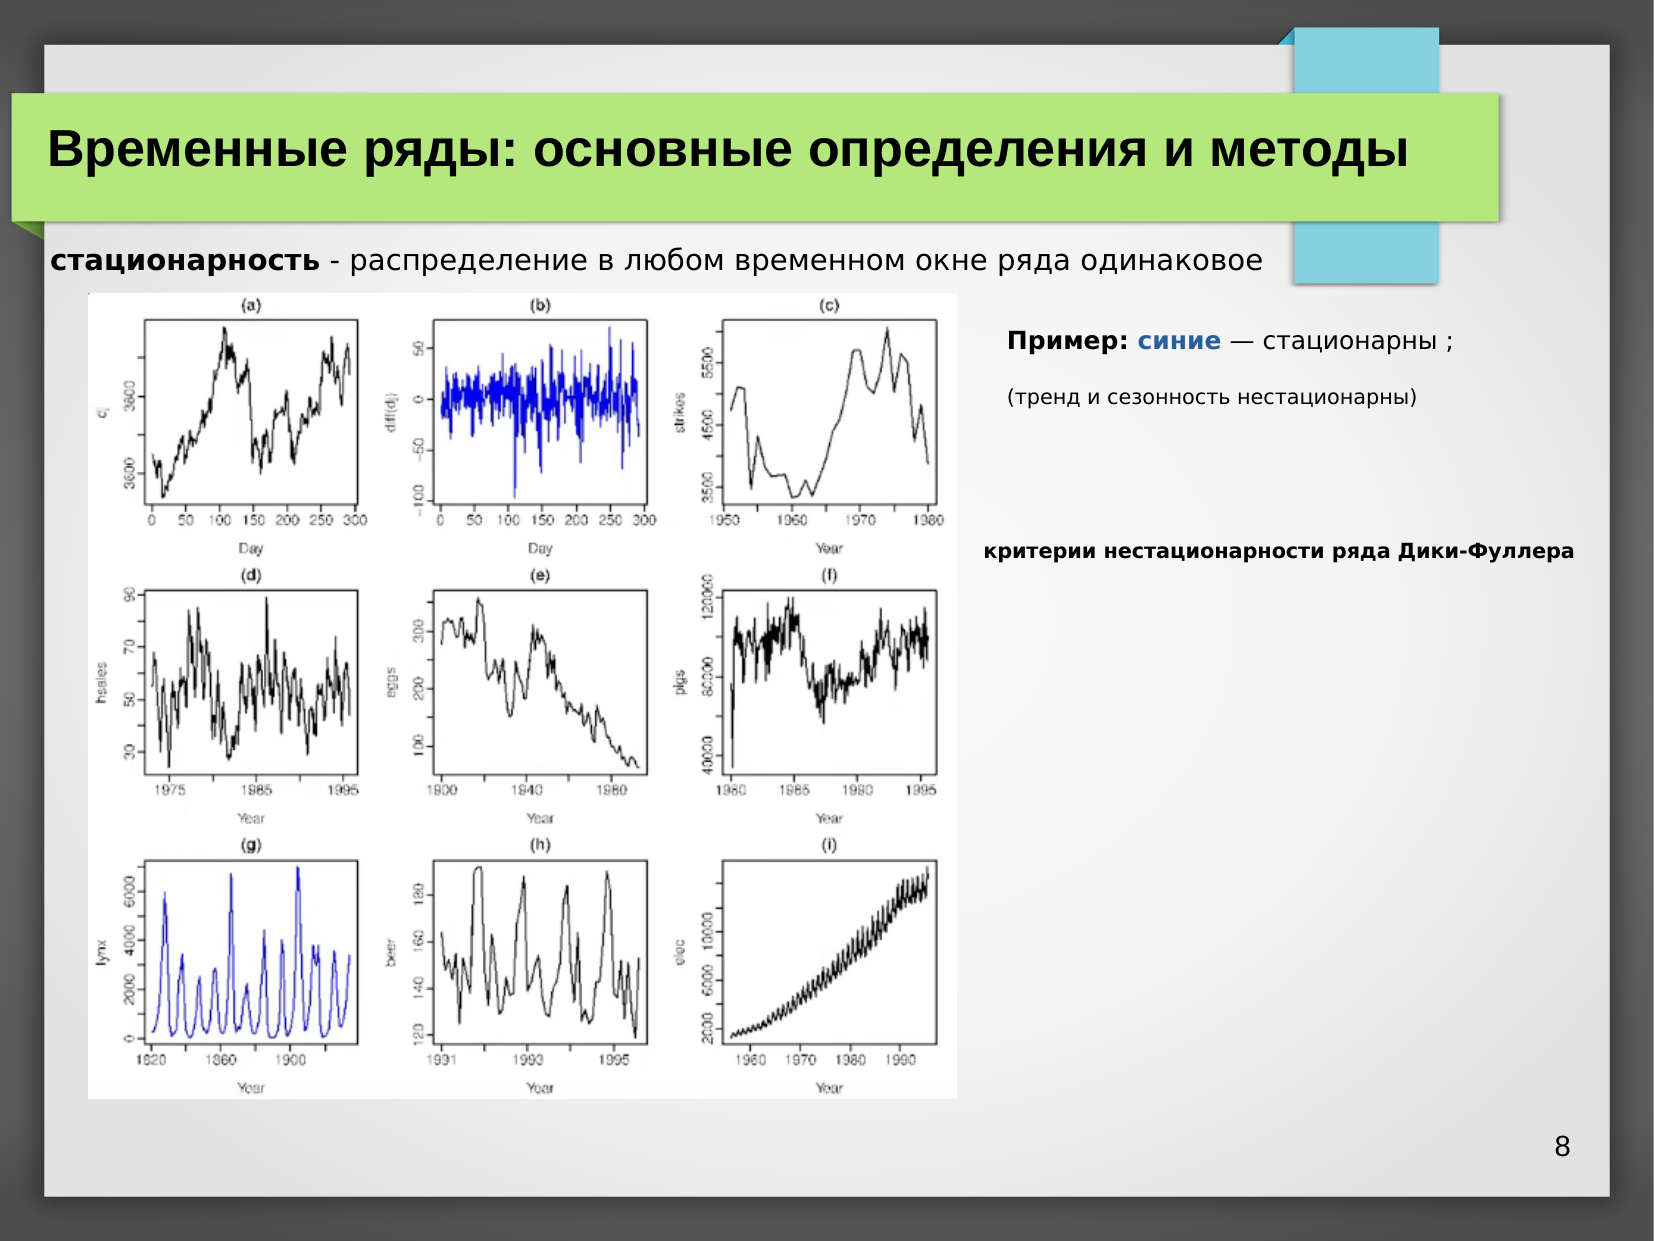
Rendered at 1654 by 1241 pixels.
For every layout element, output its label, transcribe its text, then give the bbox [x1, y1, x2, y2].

title Временные ряды: основные определения и методы [47, 96, 1430, 201]
picture [0, 0, 1654, 1241]
text_box критерии нестационарности ряда Дики-Фуллера [968, 531, 1592, 620]
text_box стационарность - распределение в любом временном окне ряда одинаковое [35, 236, 1512, 393]
text_box Пример: синие — стационарны ; (тренд и сезонность нестационарны) [992, 318, 1560, 417]
